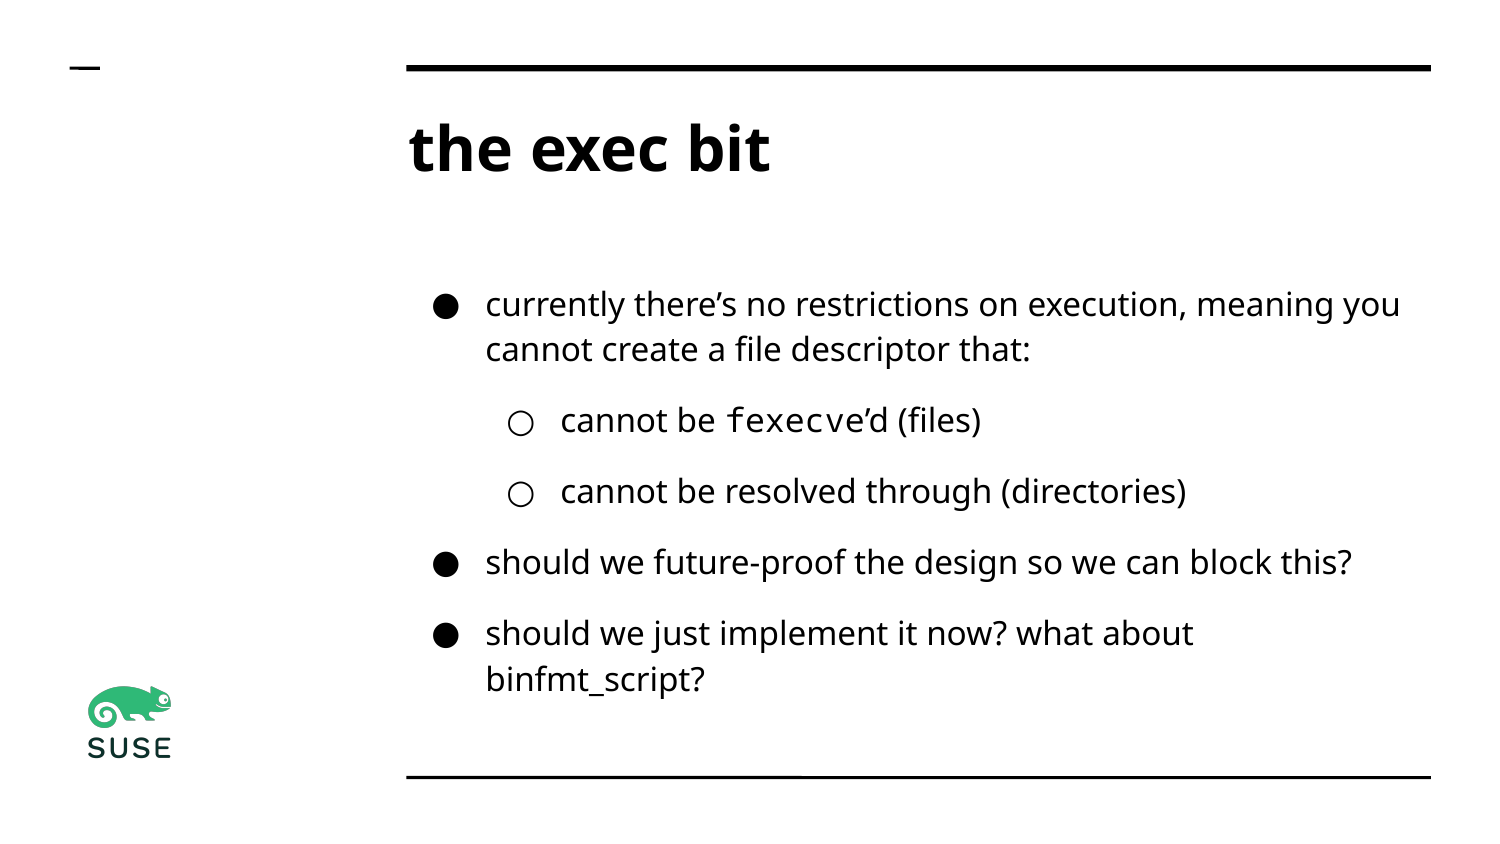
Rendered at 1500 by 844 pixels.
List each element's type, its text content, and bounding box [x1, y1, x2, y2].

title the exec bit [393, 94, 1431, 199]
list currently there’s no restrictions on execution, meaning you cannot create a file descriptor that: cannot be fexecve’d (files) cannot be resolved through (directories) should we future-proof the design so we can block this? should we just implement it now? what about binfmt_script? [395, 261, 1433, 755]
picture [69, 667, 190, 778]
